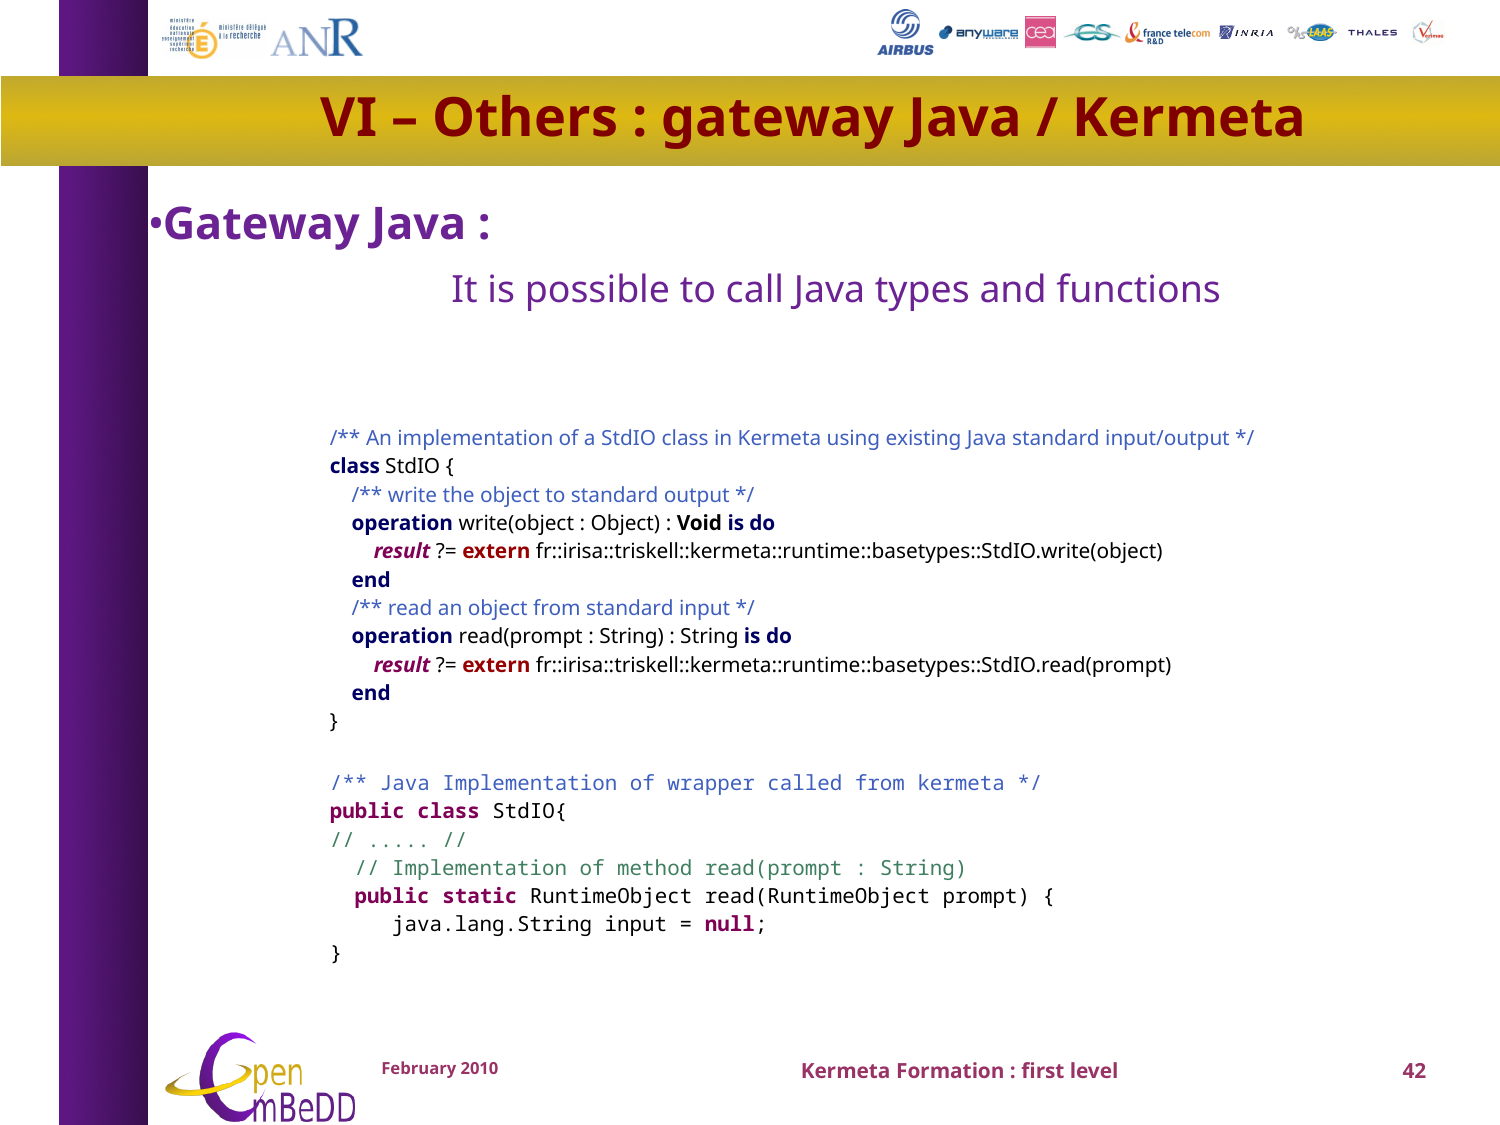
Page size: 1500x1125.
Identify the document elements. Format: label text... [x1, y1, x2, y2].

text_box [1387, 1049, 1482, 1101]
text_box /** An implementation of a StdIO class in Kermeta using existing Java standard input/output */ class StdIO { /** write the object to standard output */ operation write(object : Object) : Void is do result ?= extern fr::irisa::triskell::kermeta::runtime::basetypes::StdIO.write(object) end /** read an object from standard input */ operation read(prompt : String) : String is do result ?= extern fr::irisa::triskell::kermeta::runtime::basetypes::StdIO.read(prompt) end } [314, 416, 1357, 698]
text_box February 2010 [366, 1049, 531, 1101]
title VI – Others : gateway Java / Kermeta [147, 82, 1481, 148]
list Gateway Java : It is possible to call Java types and functions [147, 191, 1488, 314]
text_box Kermeta Formation : first level [531, 1049, 1387, 1101]
text_box /** Java Implementation of wrapper called from kermeta */ public class StdIO{ // ..... // // Implementation of method read(prompt : String) public static RuntimeObject read(RuntimeObject prompt) { java.lang.String input = null; } [314, 760, 1384, 946]
